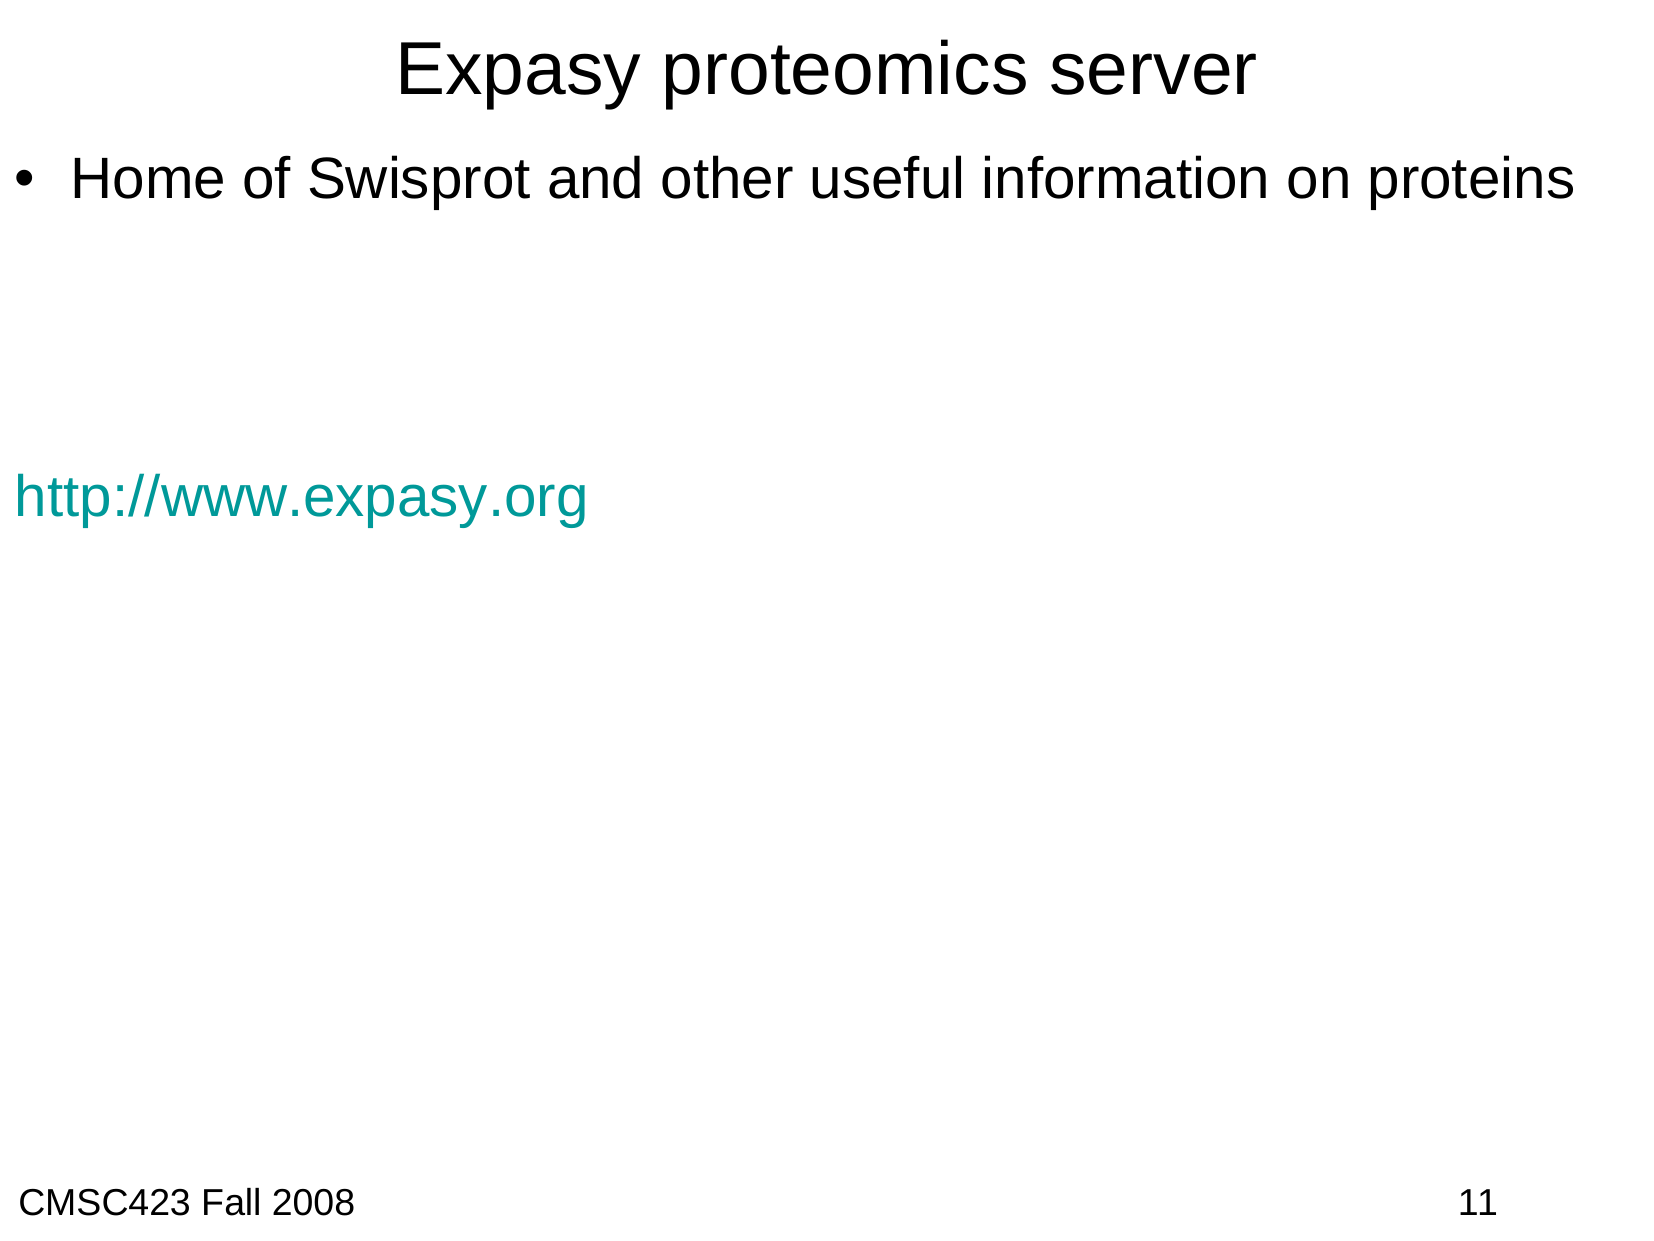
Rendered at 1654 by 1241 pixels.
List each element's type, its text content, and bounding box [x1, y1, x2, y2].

title Expasy proteomics server [0, 10, 1654, 127]
list Home of Swisprot and other useful information on proteins http://www.expasy.org [0, 137, 1654, 1241]
